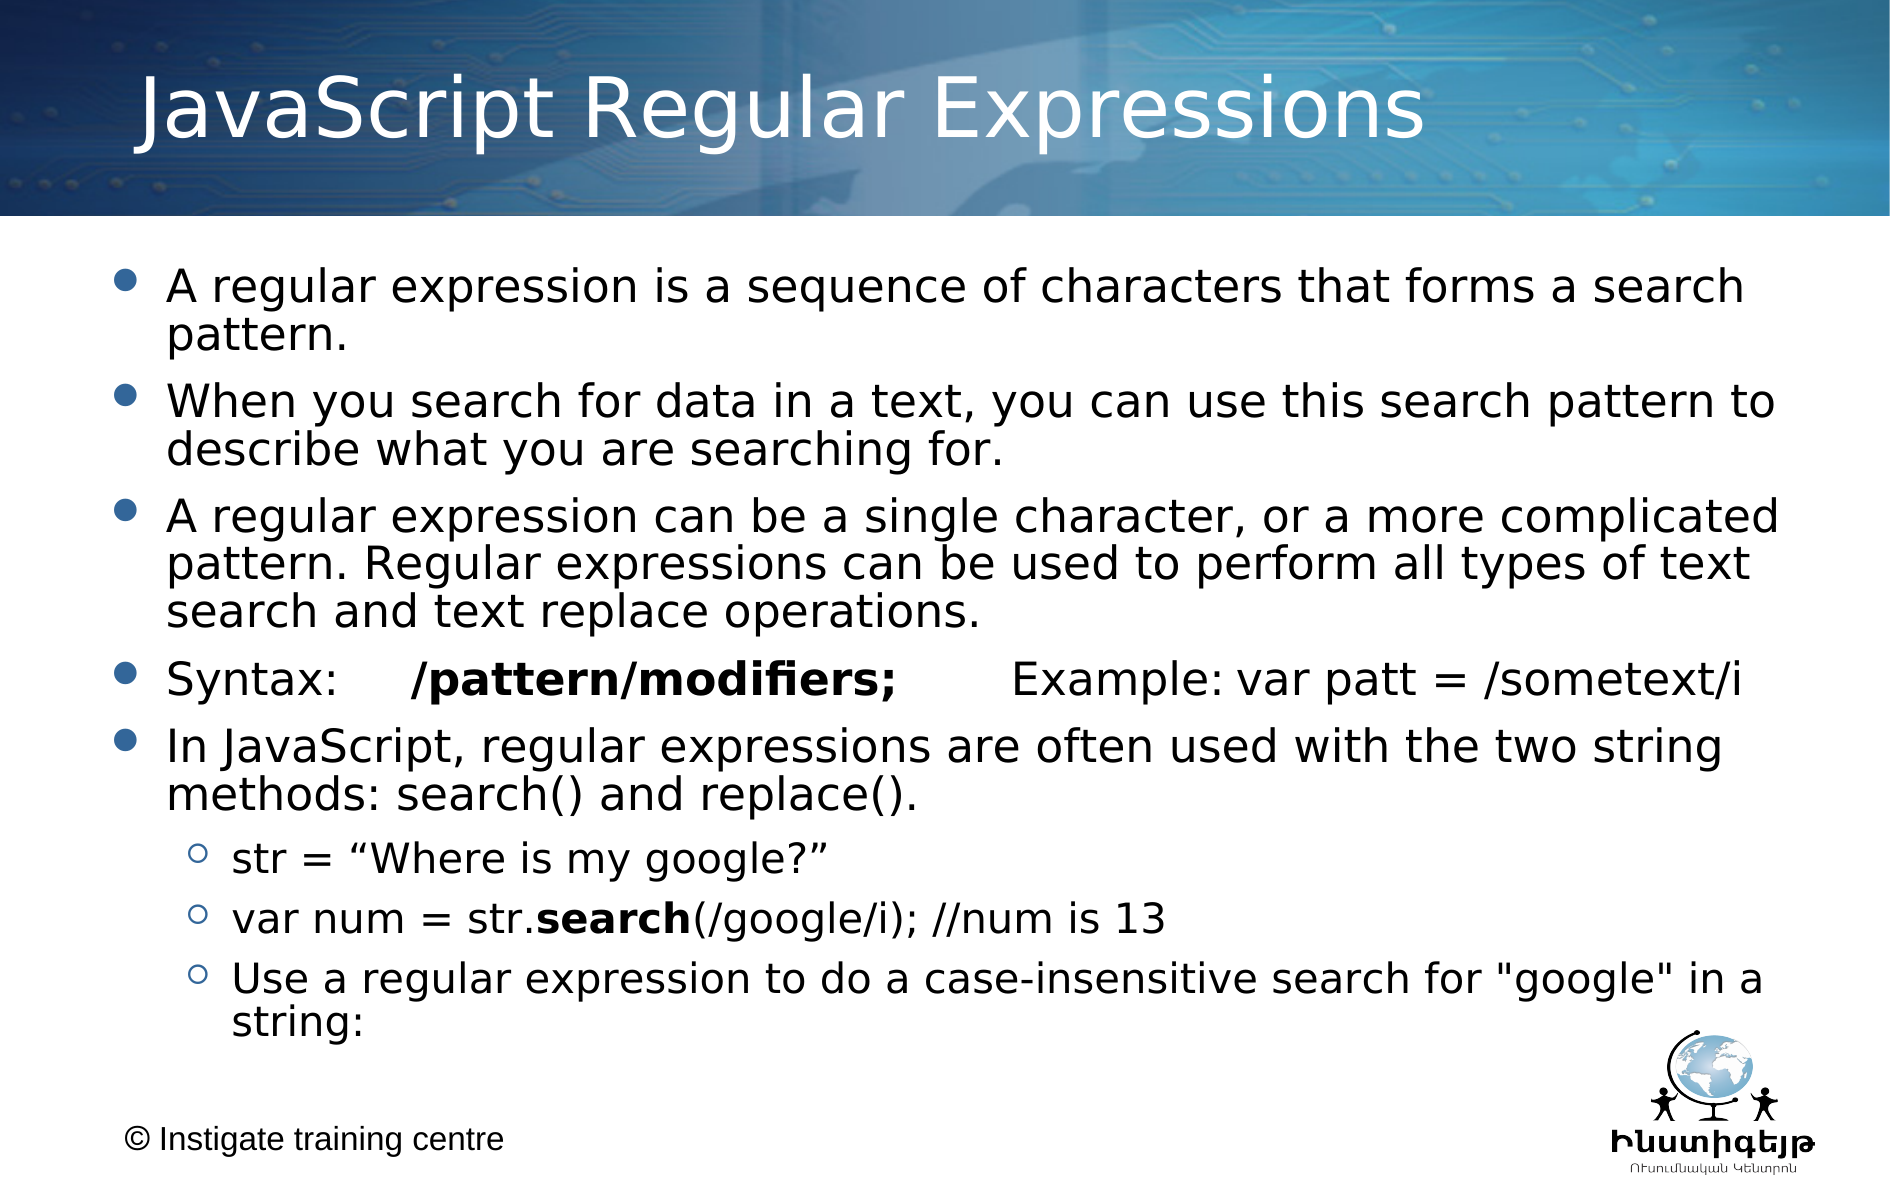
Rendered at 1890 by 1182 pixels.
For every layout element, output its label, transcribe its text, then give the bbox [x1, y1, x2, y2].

picture [1612, 1030, 1815, 1175]
picture [0, 0, 1890, 216]
text_box JavaScript Regular Expressions [138, 82, 1801, 88]
list A regular expression is a sequence of characters that forms a search pattern. When you search for data in a text, you can use this search pattern to describe what you are searching for. A regular expression can be a single character, or a more complicated pattern. Regular expressions can be used to perform all types of text search and text replace operations. Syntax: /pattern/modifiers; Example: var patt = /sometext/i In JavaScript, regular expressions are often used with the two string methods: search() and replace(). str = “Where is my google?” var num = str.search(/google/i); //num is 13 Use a regular expression to do a case-insensitive search for "google" in a string: [110, 264, 1801, 292]
